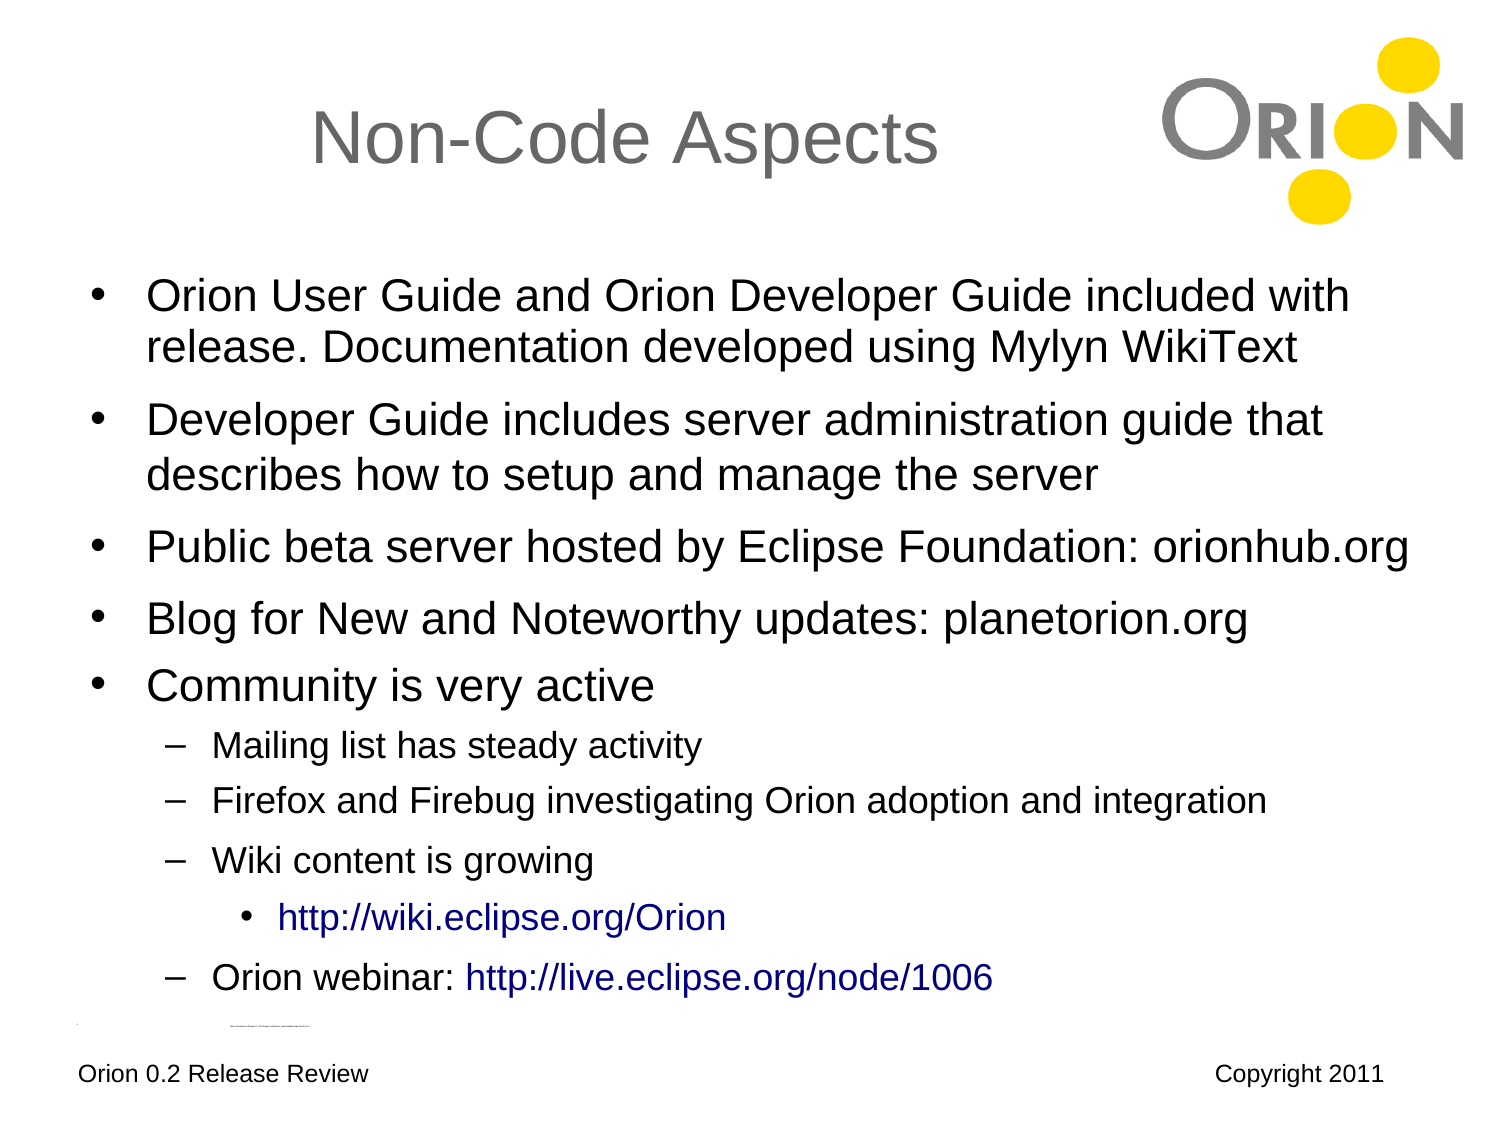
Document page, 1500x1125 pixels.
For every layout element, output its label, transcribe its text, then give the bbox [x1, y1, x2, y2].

picture [1162, 37, 1463, 225]
list Orion User Guide and Orion Developer Guide included with release. Documentation developed using Mylyn WikiText Developer Guide includes server administration guide that describes how to setup and manage the server Public beta server hosted by Eclipse Foundation: orionhub.org Blog for New and Noteworthy updates: planetorion.org Community is very active Mailing list has steady activity Firefox and Firebug investigating Orion adoption and integration Wiki content is growing http://wiki.eclipse.org/Orion Orion webinar: http://live.eclipse.org/node/1006 [75, 262, 1463, 1067]
title Non-Code Aspects [74, 45, 1176, 233]
